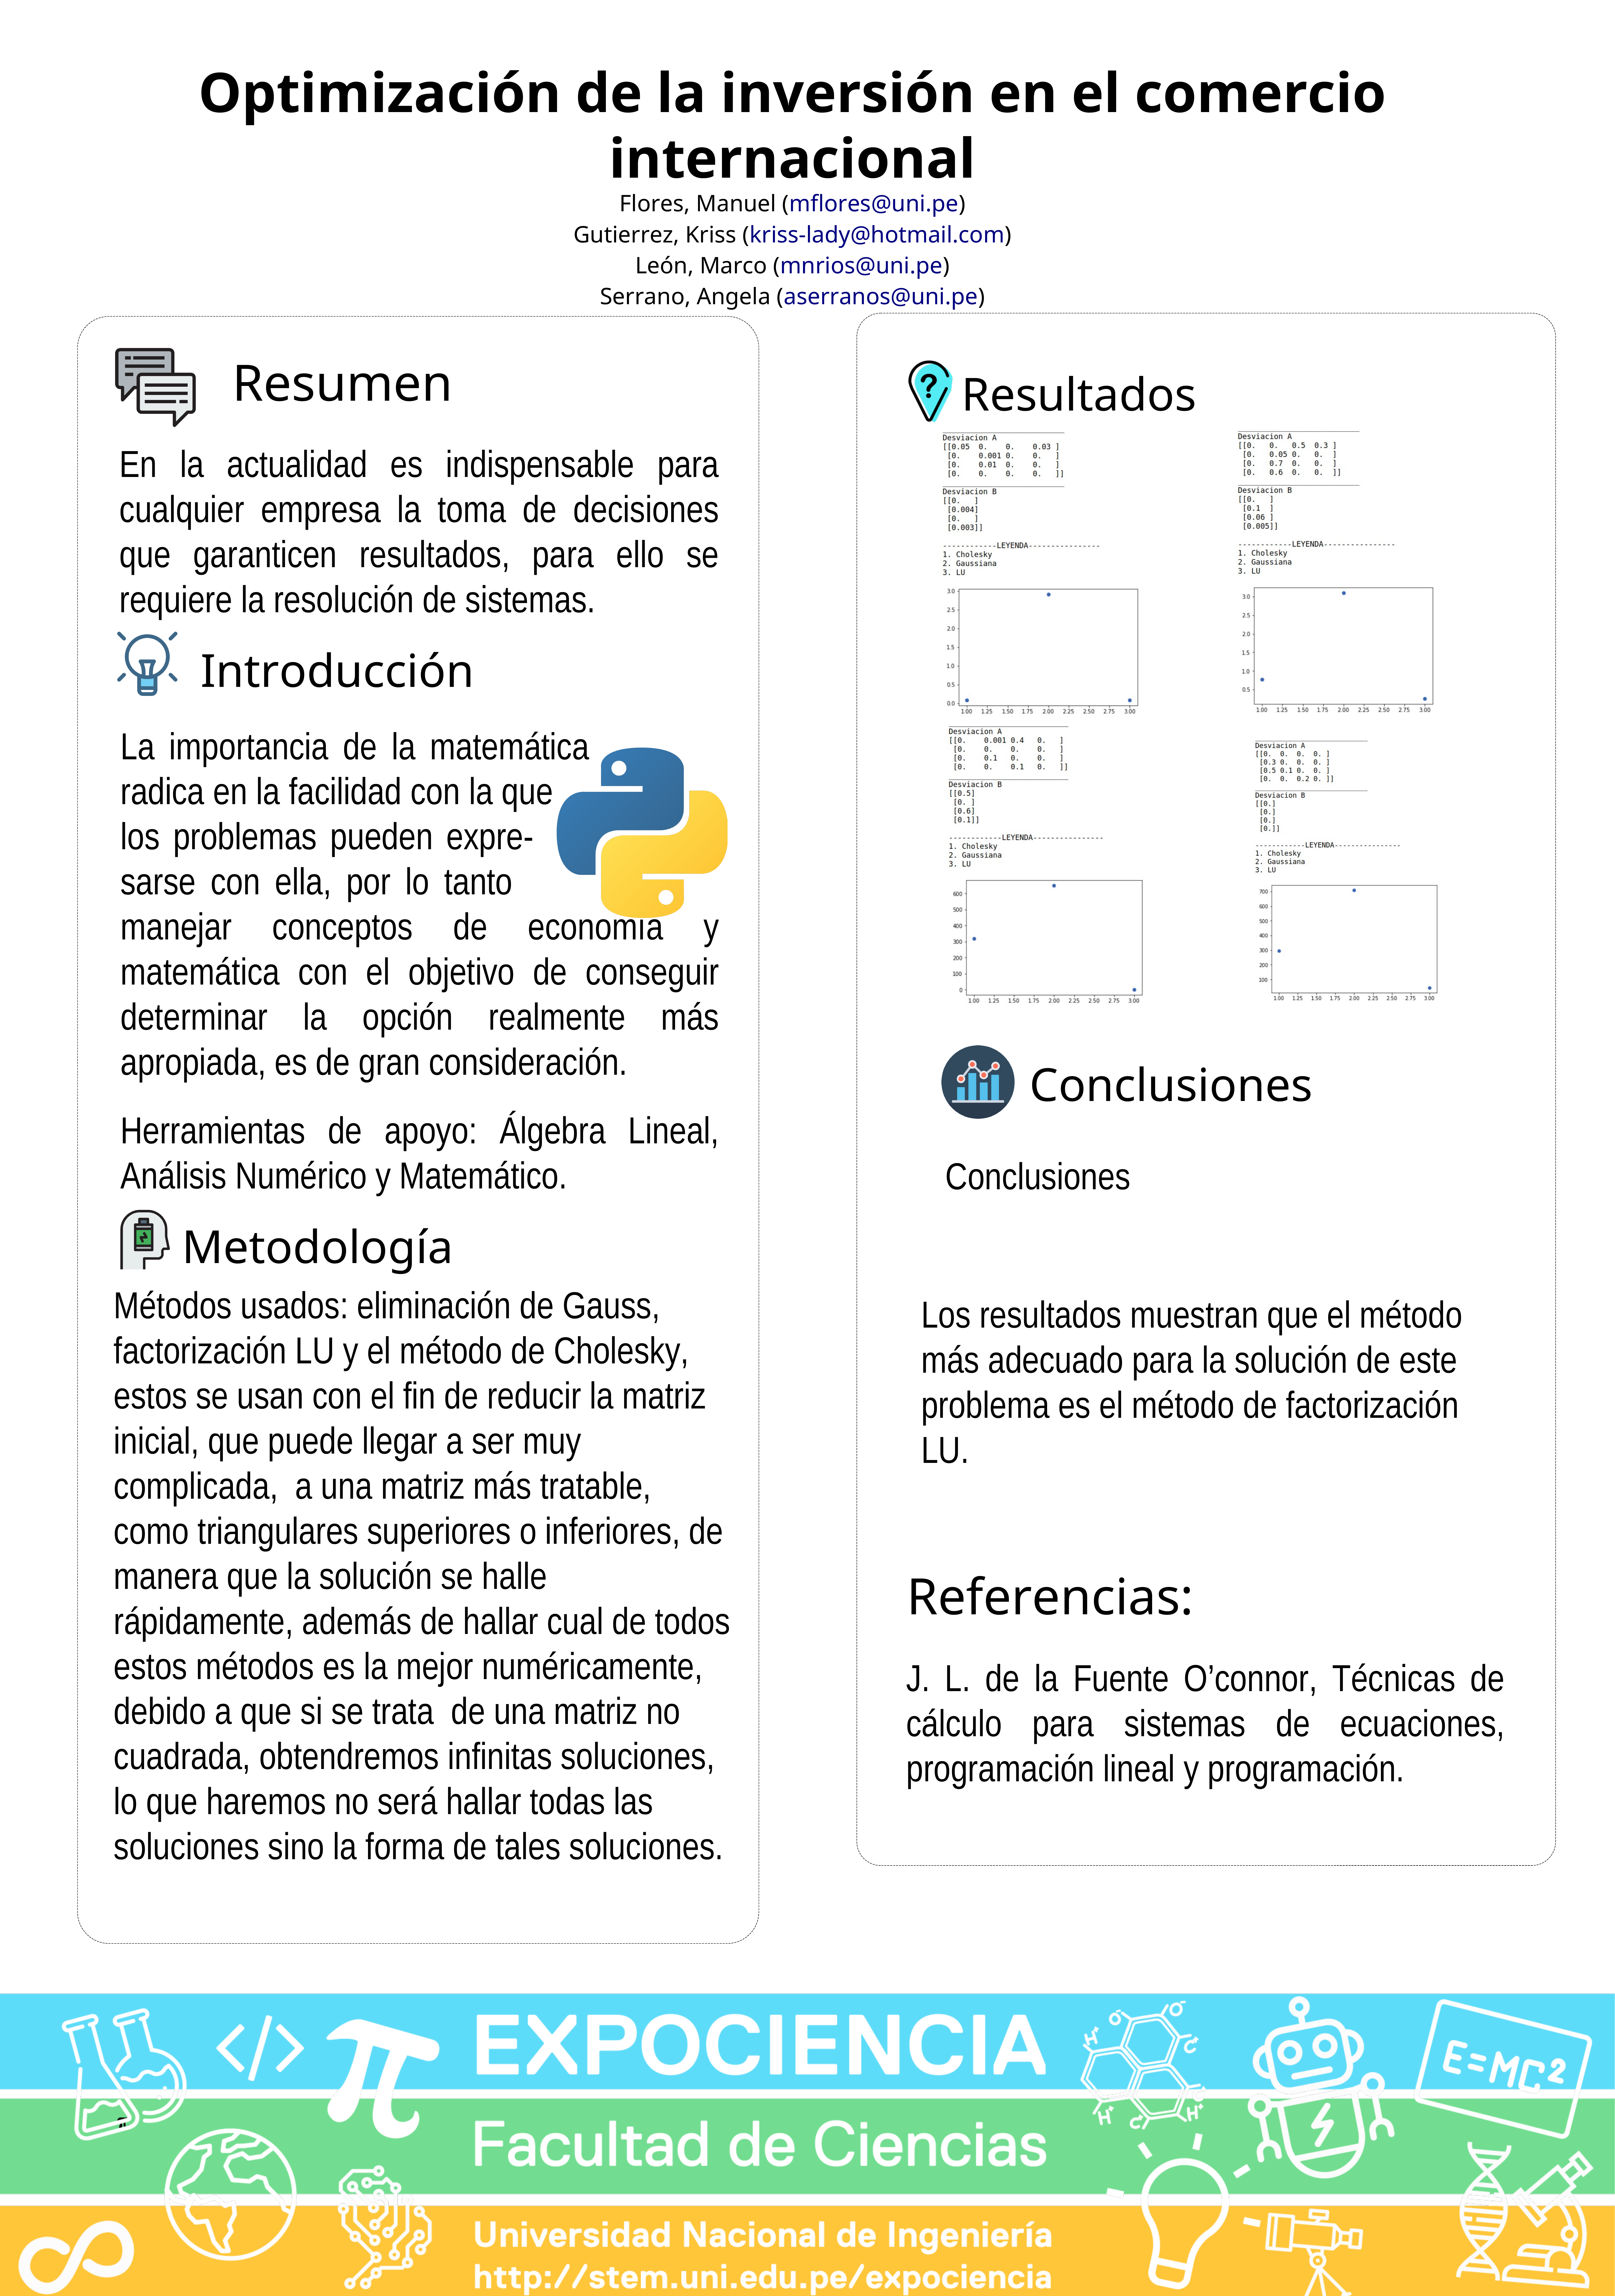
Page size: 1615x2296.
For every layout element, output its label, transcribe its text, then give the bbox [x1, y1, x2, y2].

picture [115, 1210, 175, 1269]
picture [115, 632, 179, 696]
text_box Los resultados muestran que el método más adecuado para la solución de este problema es el método de factorización LU. [917, 1288, 1486, 1473]
text_box Introducción [196, 639, 678, 698]
picture [115, 347, 196, 428]
text_box Resumen [228, 348, 504, 413]
text_box Conclusiones [1026, 1053, 1388, 1112]
picture [900, 361, 961, 422]
picture [1223, 423, 1456, 720]
text_box La importancia de la matemática radica en la facilidad con la que los problemas pueden expre- sarse con ella, por lo tanto manejar conceptos de economía y matemática con el objetivo de conseguir determinar la opción realmente más apropiada, es de gran consideración. Herramientas de apoyo: Álgebra Lineal, Análisis Numérico y Matemático. [116, 720, 724, 1198]
text_box Conclusiones [941, 1150, 1549, 1268]
text_box Optimización de la inversión en el comercio internacional Flores, Manuel (mflores@uni.pe) Gutierrez, Kriss (kriss-lady@hotmail.com) León, Marco (mnrios@uni.pe) Serrano, Angela (aserranos@uni.pe) [49, 55, 1535, 315]
picture [1253, 736, 1450, 1011]
text_box Metodología [178, 1216, 854, 1275]
text_box J. L. de la Fuente O’connor, Técnicas de cálculo para sistemas de ecuaciones, programación lineal y programación. [902, 1651, 1509, 1791]
picture [557, 748, 728, 918]
text_box En la actualidad es indispensable para cualquier empresa la toma de decisiones que garanticen resultados, para ello se requiere la resolución de sistemas. [115, 437, 724, 622]
text_box Métodos usados: eliminación de Gauss, factorización LU y el método de Cholesky, estos se usan con el fin de reducir la matriz inicial, que puede llegar a ser muy complicada, a una matriz más tratable, como triangulares superiores o inferiores, de manera que la solución se halle rápidamente, además de hallar cual de todos estos métodos es la mejor numéricamente, debido a que si se trata de una matriz no cuadrada, obtendremos infinitas soluciones, lo que haremos no será hallar todas las soluciones sino la forma de tales soluciones. [110, 1279, 736, 1938]
picture [937, 426, 1156, 1014]
picture [941, 1045, 1015, 1119]
text_box Resultados [961, 363, 1319, 422]
text_box Referencias: [903, 1562, 1237, 1627]
picture [0, 1993, 1615, 2296]
